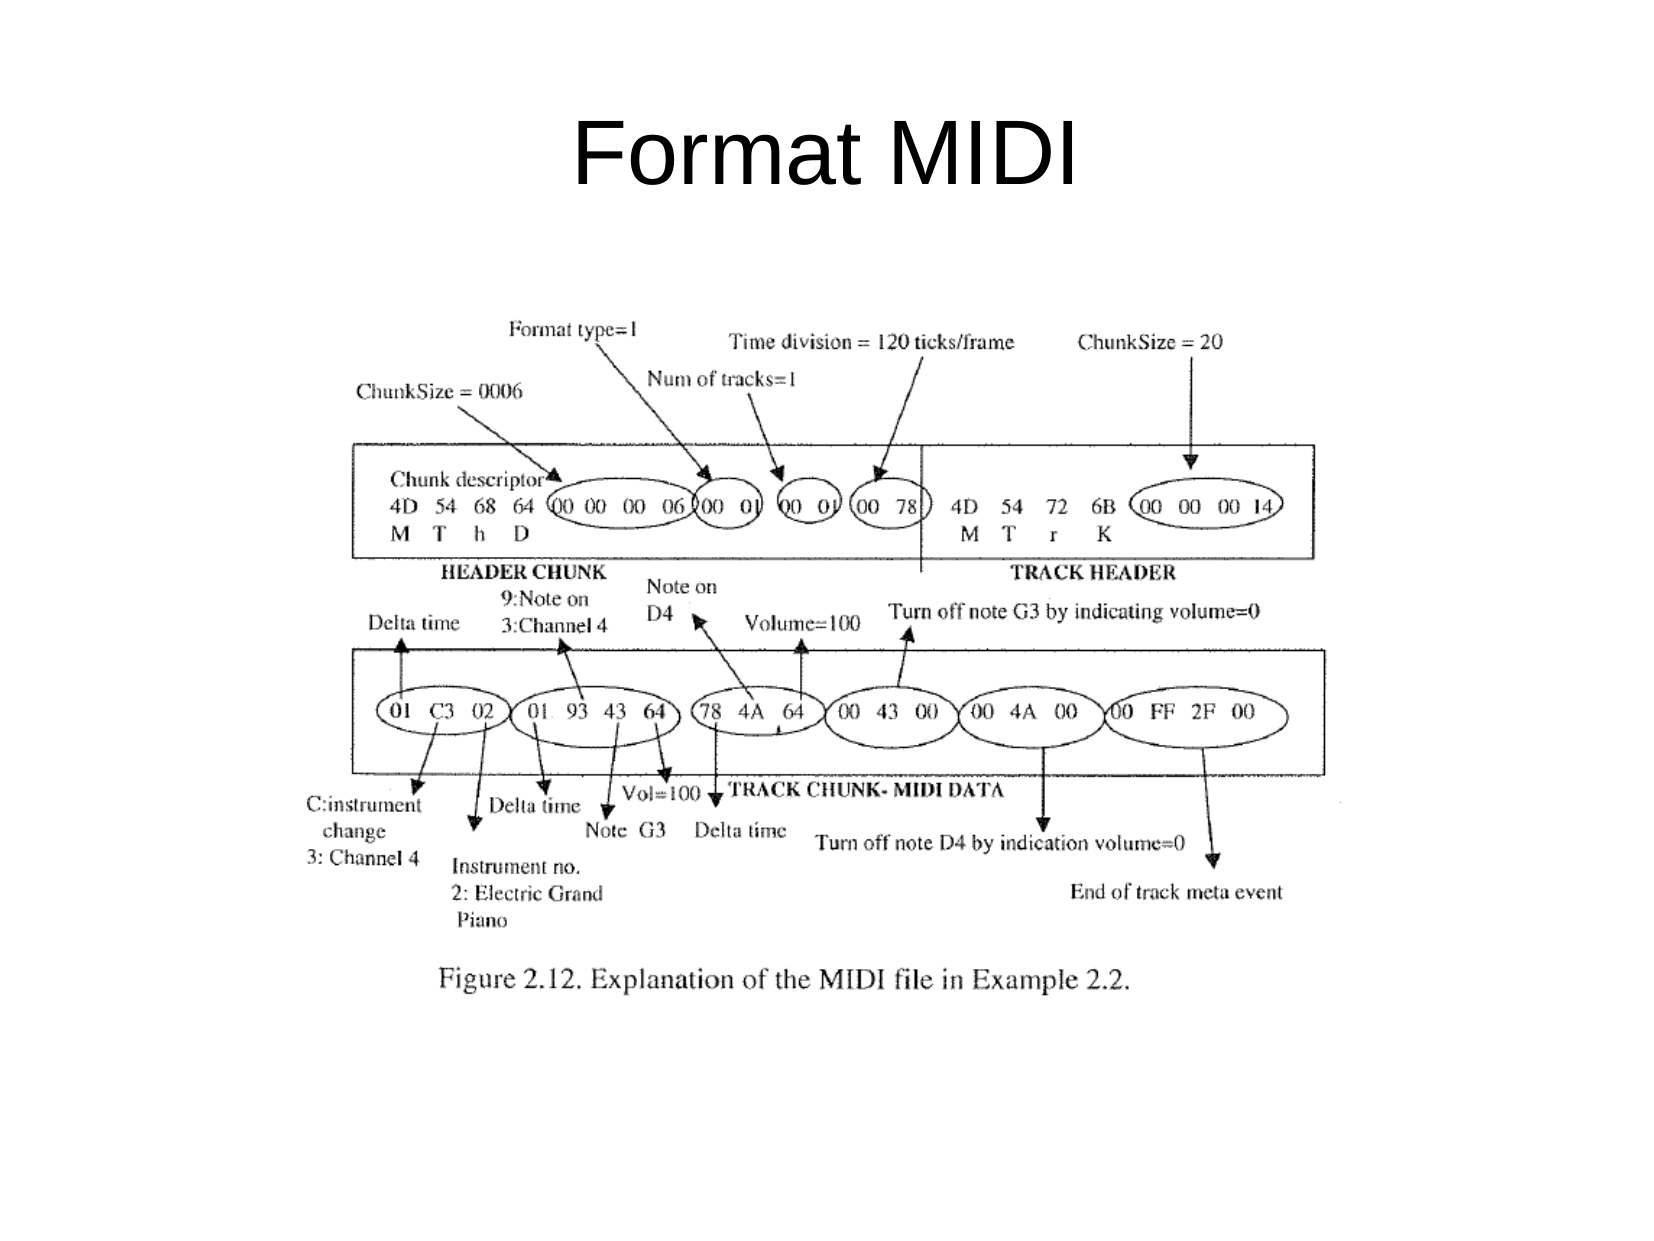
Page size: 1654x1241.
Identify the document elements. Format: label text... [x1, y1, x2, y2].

title Format MIDI [82, 49, 1571, 257]
picture [303, 290, 1350, 1010]
